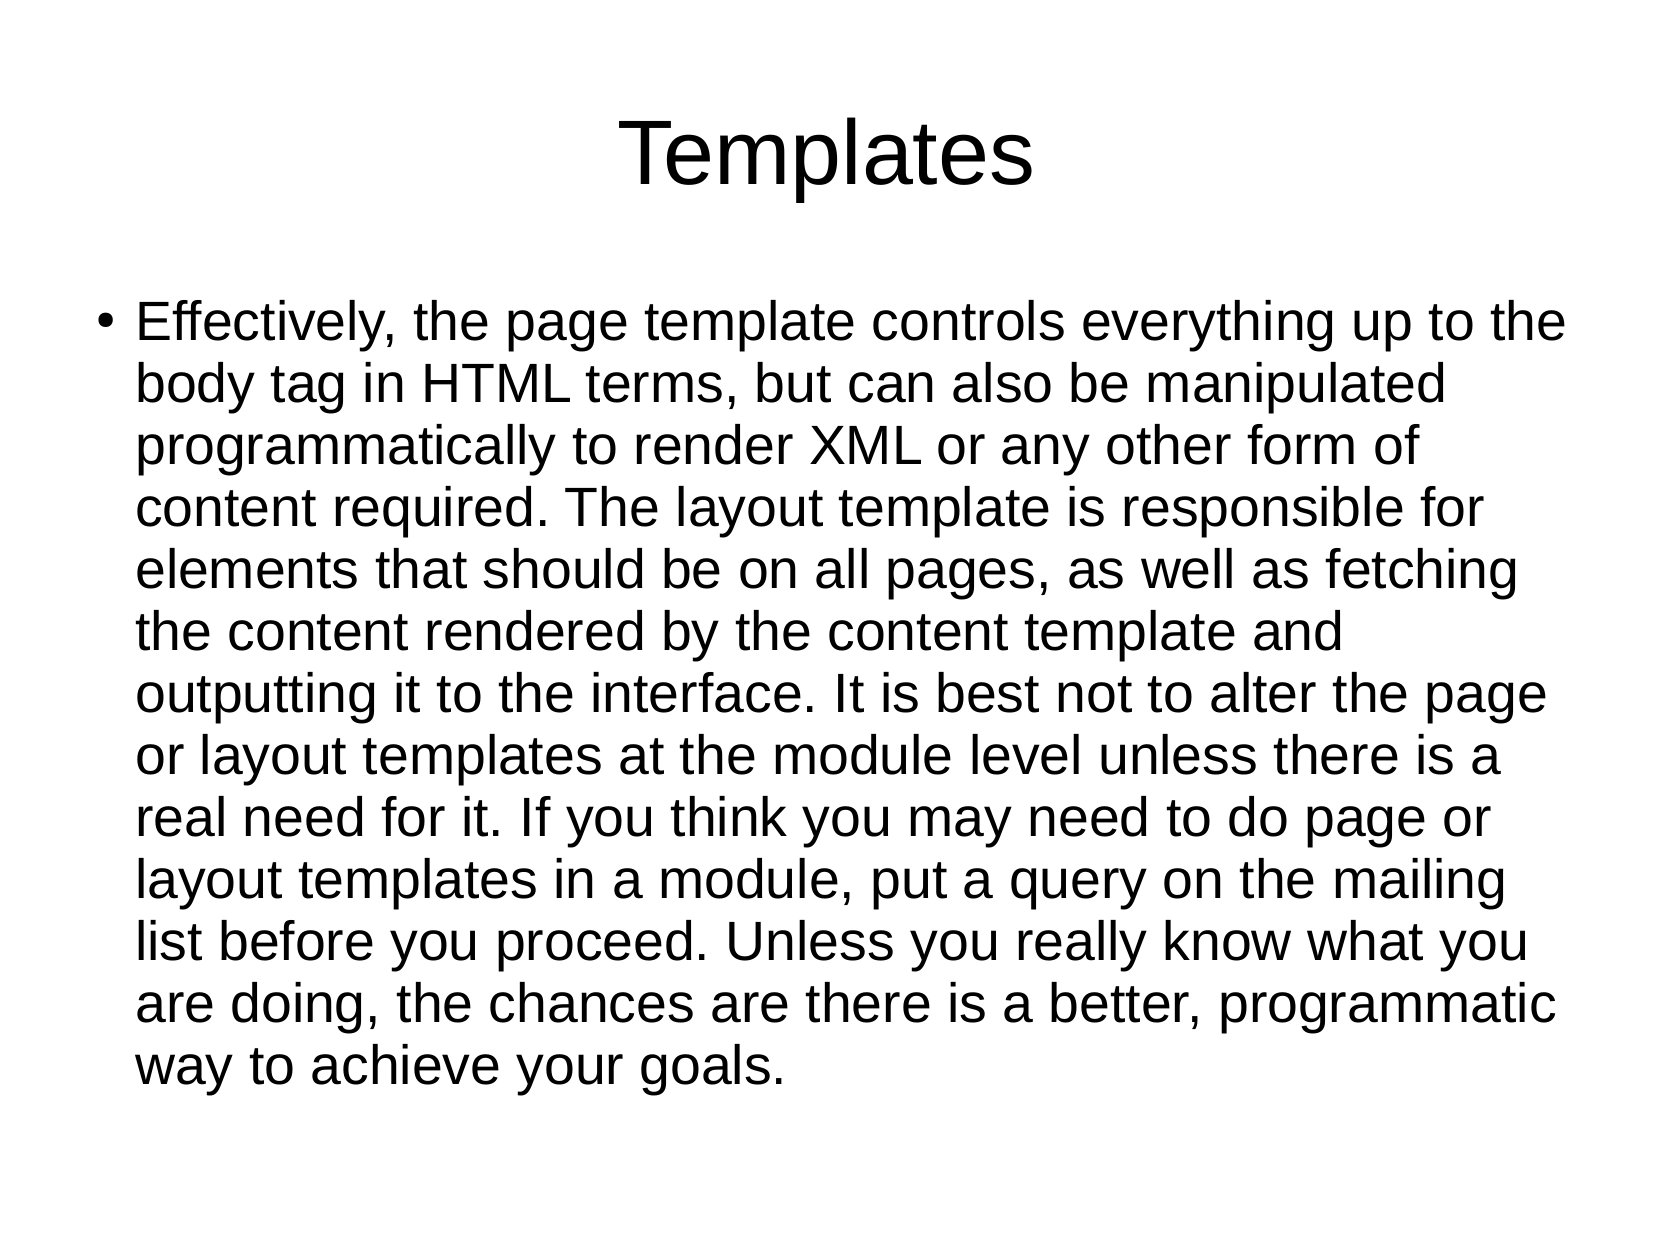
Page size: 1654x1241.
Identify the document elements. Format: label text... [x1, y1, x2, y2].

list Effectively, the page template controls everything up to the body tag in HTML terms, but can also be manipulated programmatically to render XML or any other form of content required. The layout template is responsible for elements that should be on all pages, as well as fetching the content rendered by the content template and outputting it to the interface. It is best not to alter the page or layout templates at the module level unless there is a real need for it. If you think you may need to do page or layout templates in a module, put a query on the mailing list before you proceed. Unless you really know what you are doing, the chances are there is a better, programmatic way to achieve your goals. [82, 290, 1571, 1109]
title Templates [82, 56, 1571, 250]
